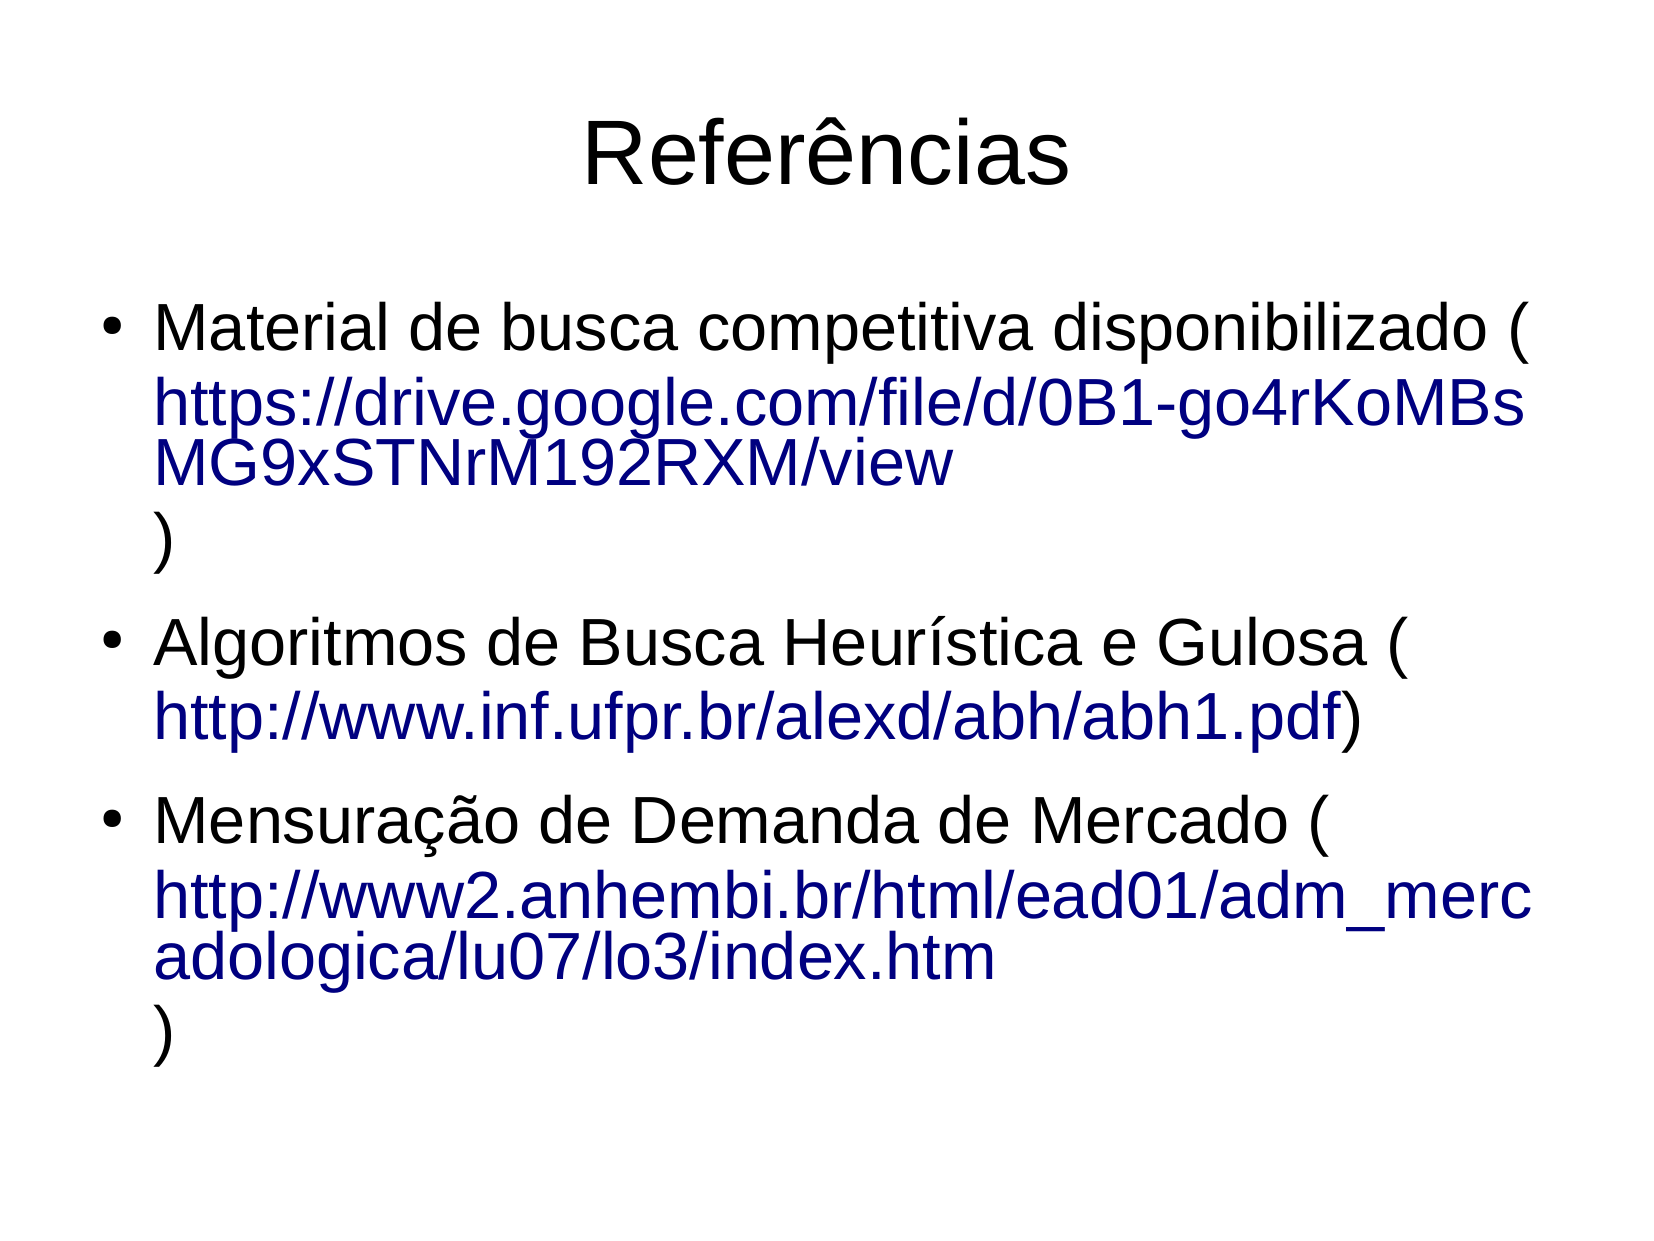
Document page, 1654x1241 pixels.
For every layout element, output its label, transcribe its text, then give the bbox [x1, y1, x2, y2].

list Material de busca competitiva disponibilizado (https://drive.google.com/file/d/0B1-go4rKoMBsMG9xSTNrM192RXM/view) Algoritmos de Busca Heurística e Gulosa (http://www.inf.ufpr.br/alexd/abh/abh1.pdf) Mensuração de Demanda de Mercado (http://www2.anhembi.br/html/ead01/adm_mercadologica/lu07/lo3/index.htm) [82, 290, 1571, 1010]
title Referências [82, 49, 1571, 257]
